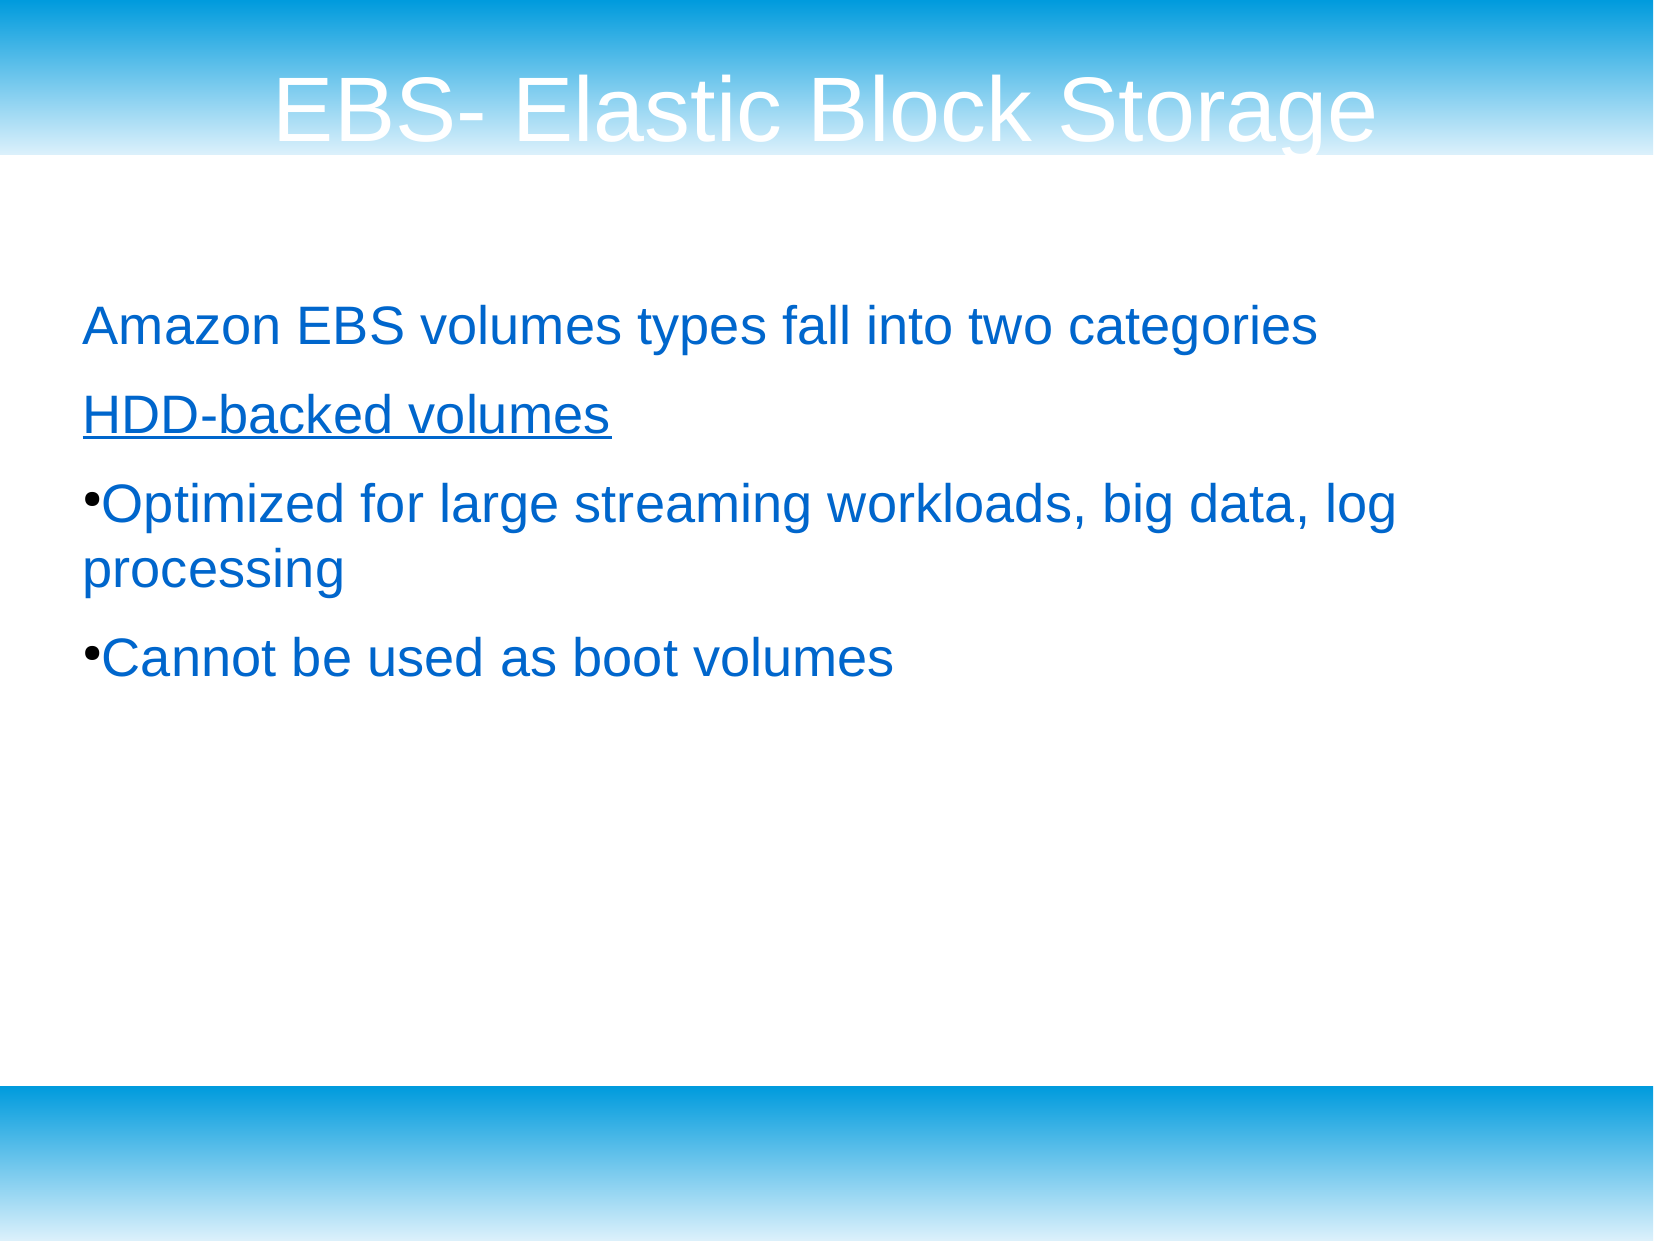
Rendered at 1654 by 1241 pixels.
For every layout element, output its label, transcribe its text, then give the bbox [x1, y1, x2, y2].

list Amazon EBS volumes types fall into two categories HDD-backed volumes Optimized for large streaming workloads, big data, log processing Cannot be used as boot volumes [82, 290, 1571, 1010]
title EBS- Elastic Block Storage [82, 49, 1571, 155]
